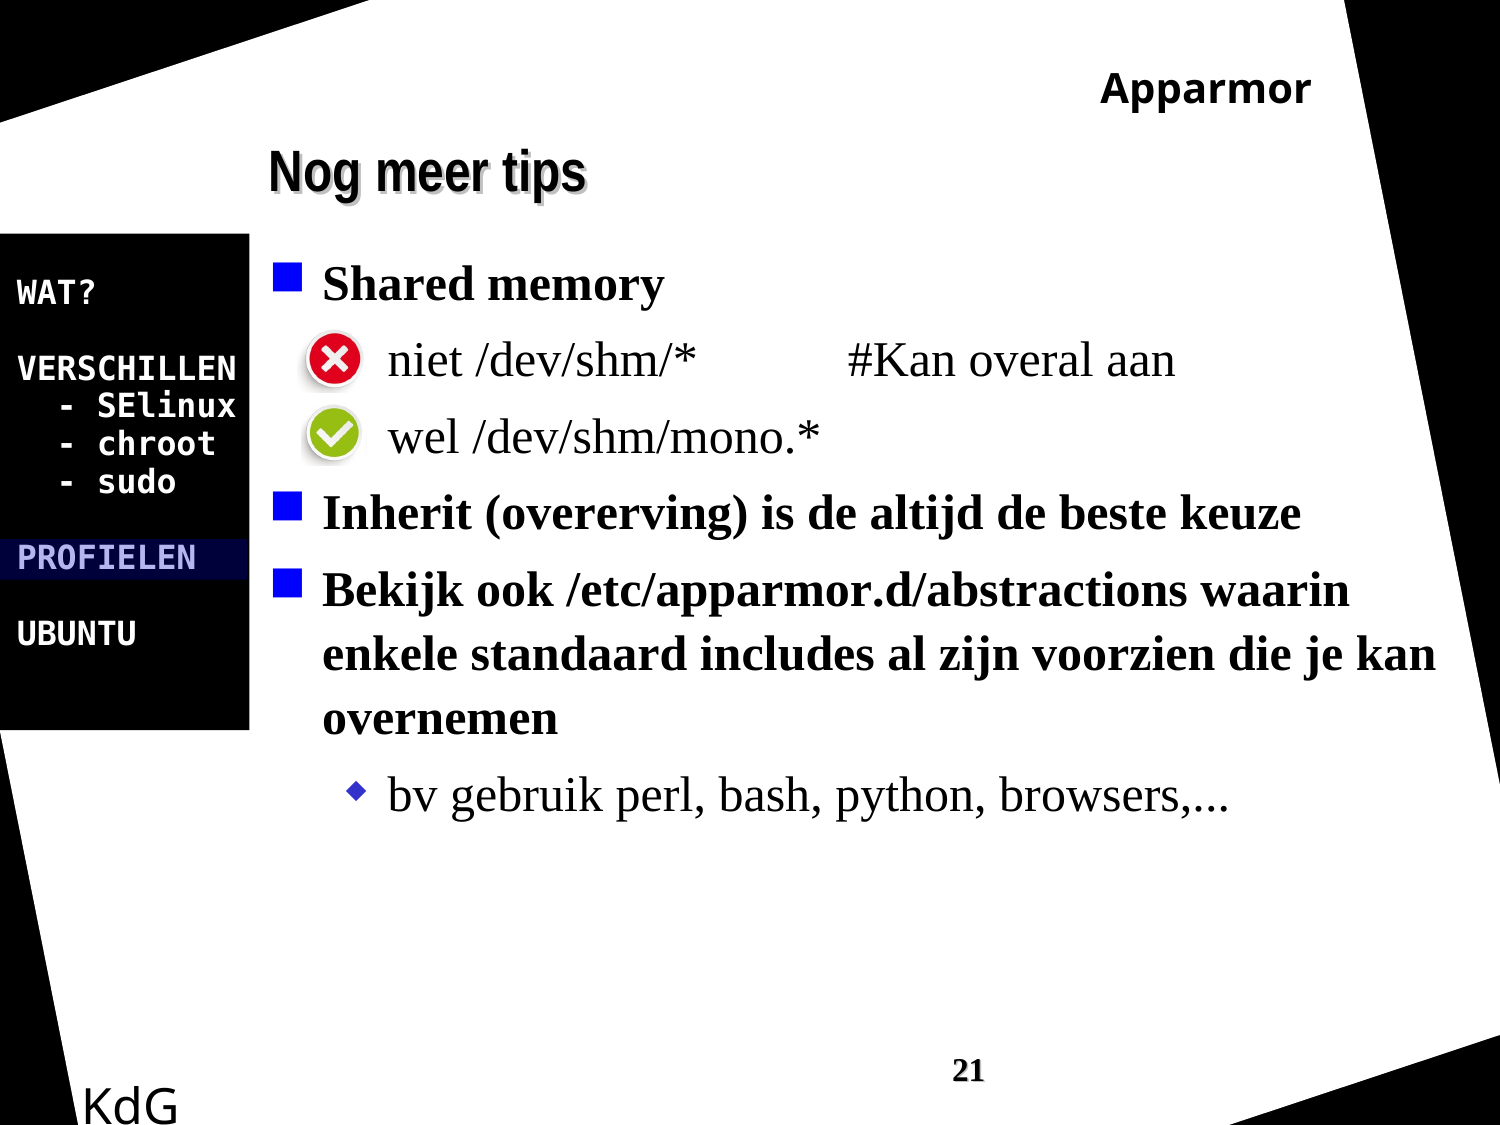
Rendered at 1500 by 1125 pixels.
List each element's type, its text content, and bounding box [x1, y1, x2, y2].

title Nog meer tips [268, 41, 1415, 246]
list Shared memory niet /dev/shm/* #Kan overal aan wel /dev/shm/mono.* Inherit (overerving) is de altijd de beste keuze Bekijk ook /etc/apparmor.d/abstractions waarin enkele standaard includes al zijn voorzien die je kan overnemen bv gebruik perl, bash, python, browsers,... [268, 246, 1468, 900]
picture [297, 328, 367, 393]
picture [301, 403, 367, 466]
text_box [0, 539, 248, 580]
